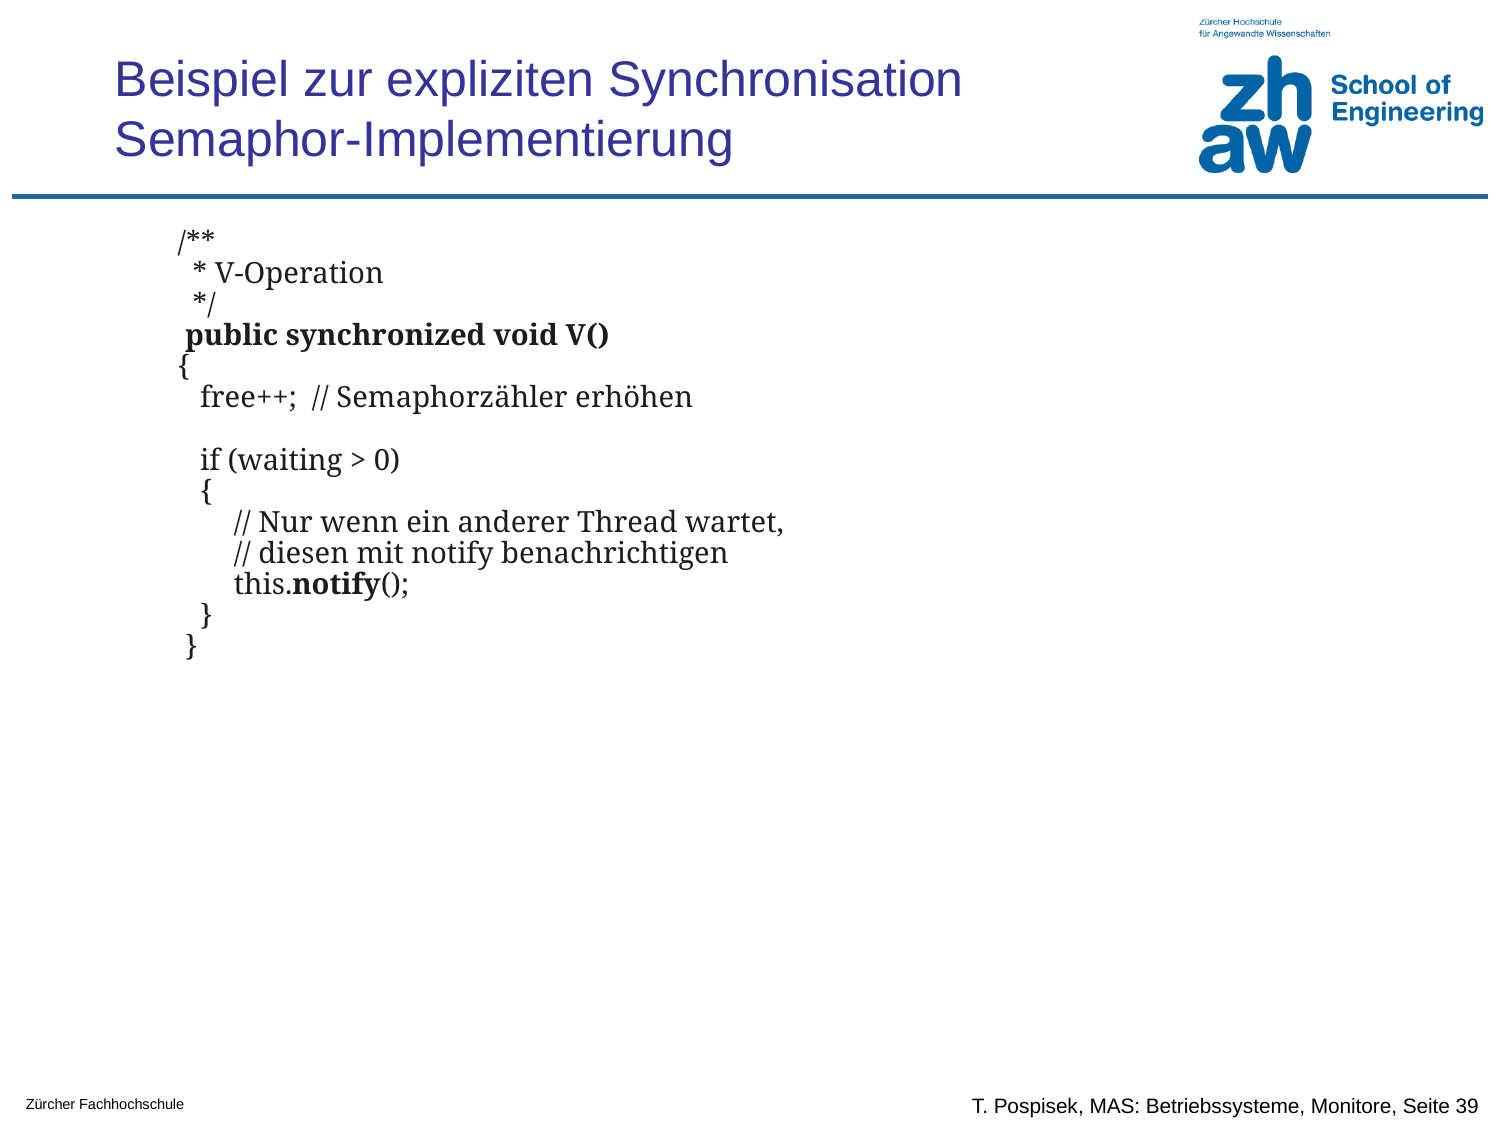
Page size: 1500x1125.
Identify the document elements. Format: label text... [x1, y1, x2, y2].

text_box /** * V-Operation */ public synchronized void V() { free++; // Semaphorzähler erhöhen if (waiting > 0) { // Nur wenn ein anderer Thread wartet, // diesen mit notify benachrichtigen this.notify(); } } [162, 224, 1363, 938]
title Beispiel zur expliziten Synchronisation Semaphor-Implementierung [99, 50, 1379, 163]
picture [1199, 19, 1483, 173]
